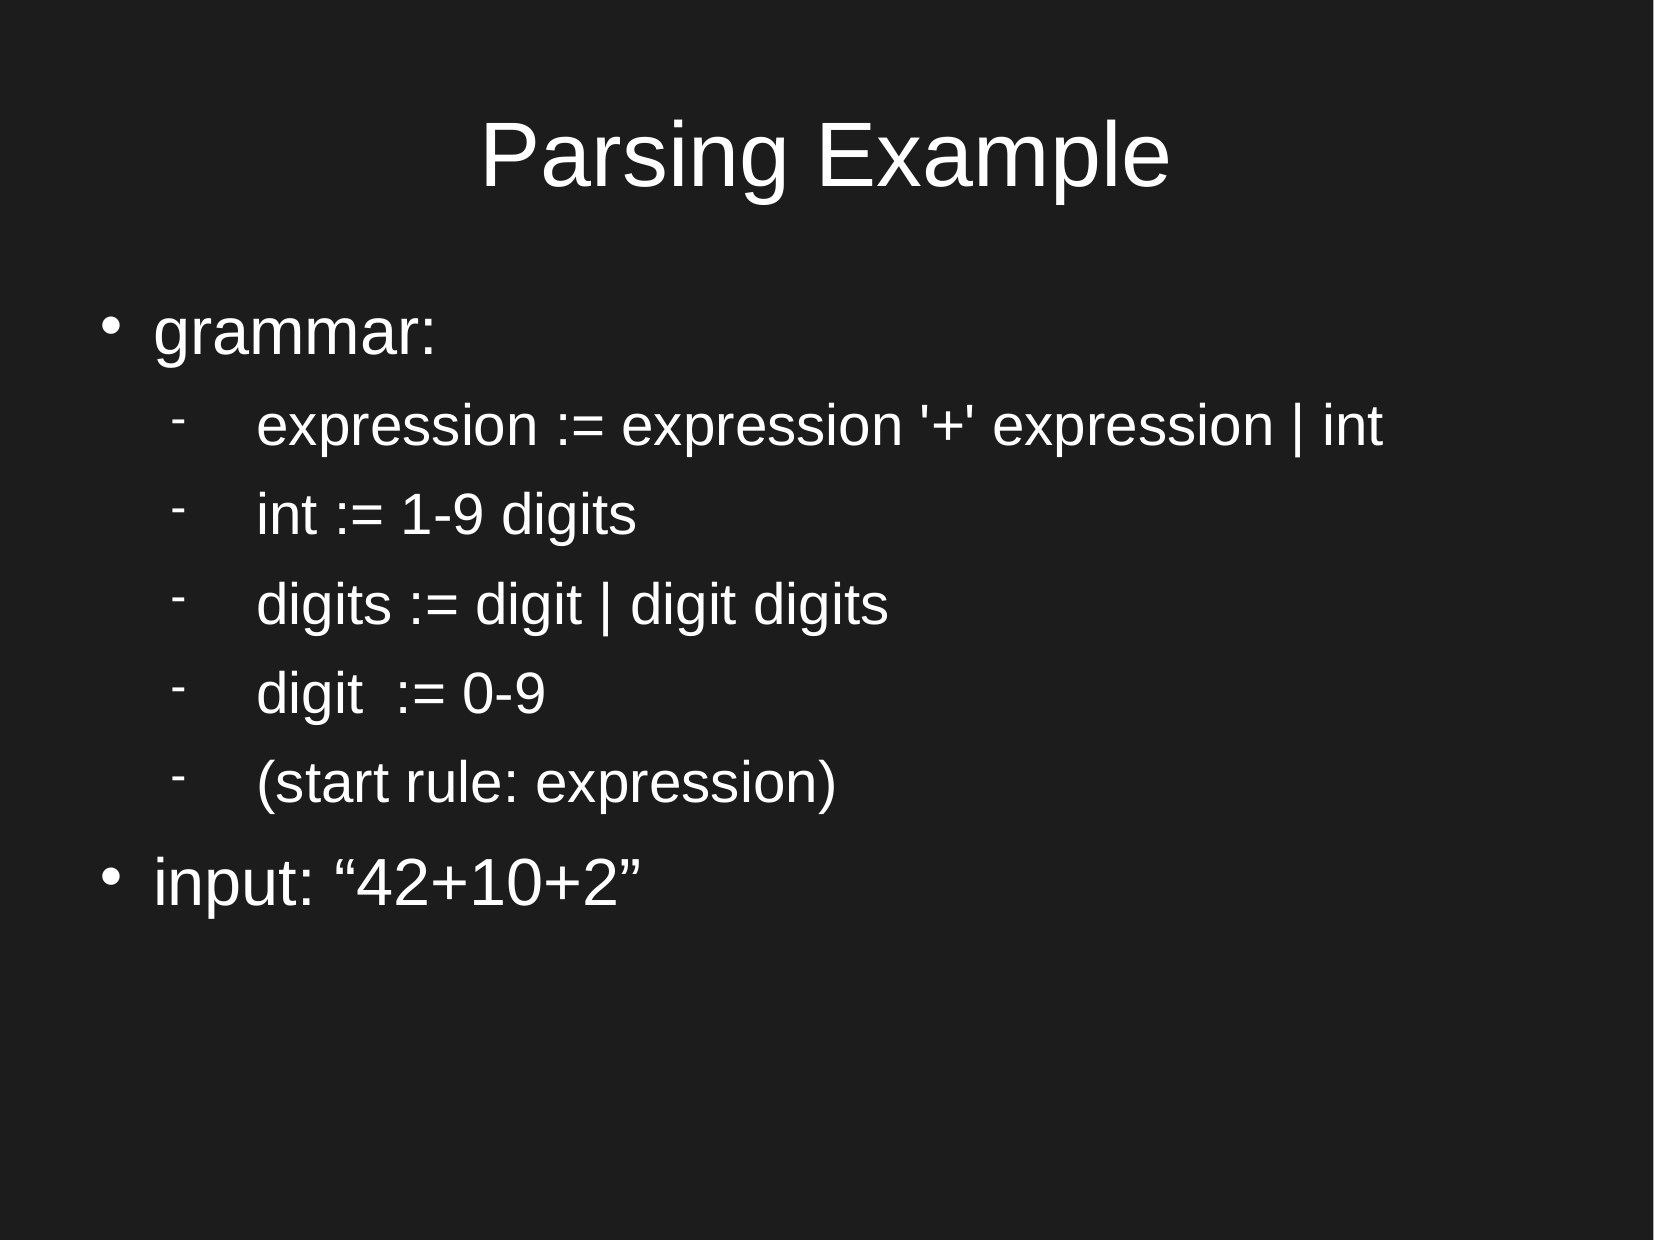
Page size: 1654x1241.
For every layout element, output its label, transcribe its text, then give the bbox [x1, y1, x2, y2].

list grammar: expression := expression '+' expression | int int := 1-9 digits digits := digit | digit digits digit := 0-9 (start rule: expression) input: “42+10+2” [82, 290, 1571, 1010]
title Parsing Example [82, 49, 1571, 257]
